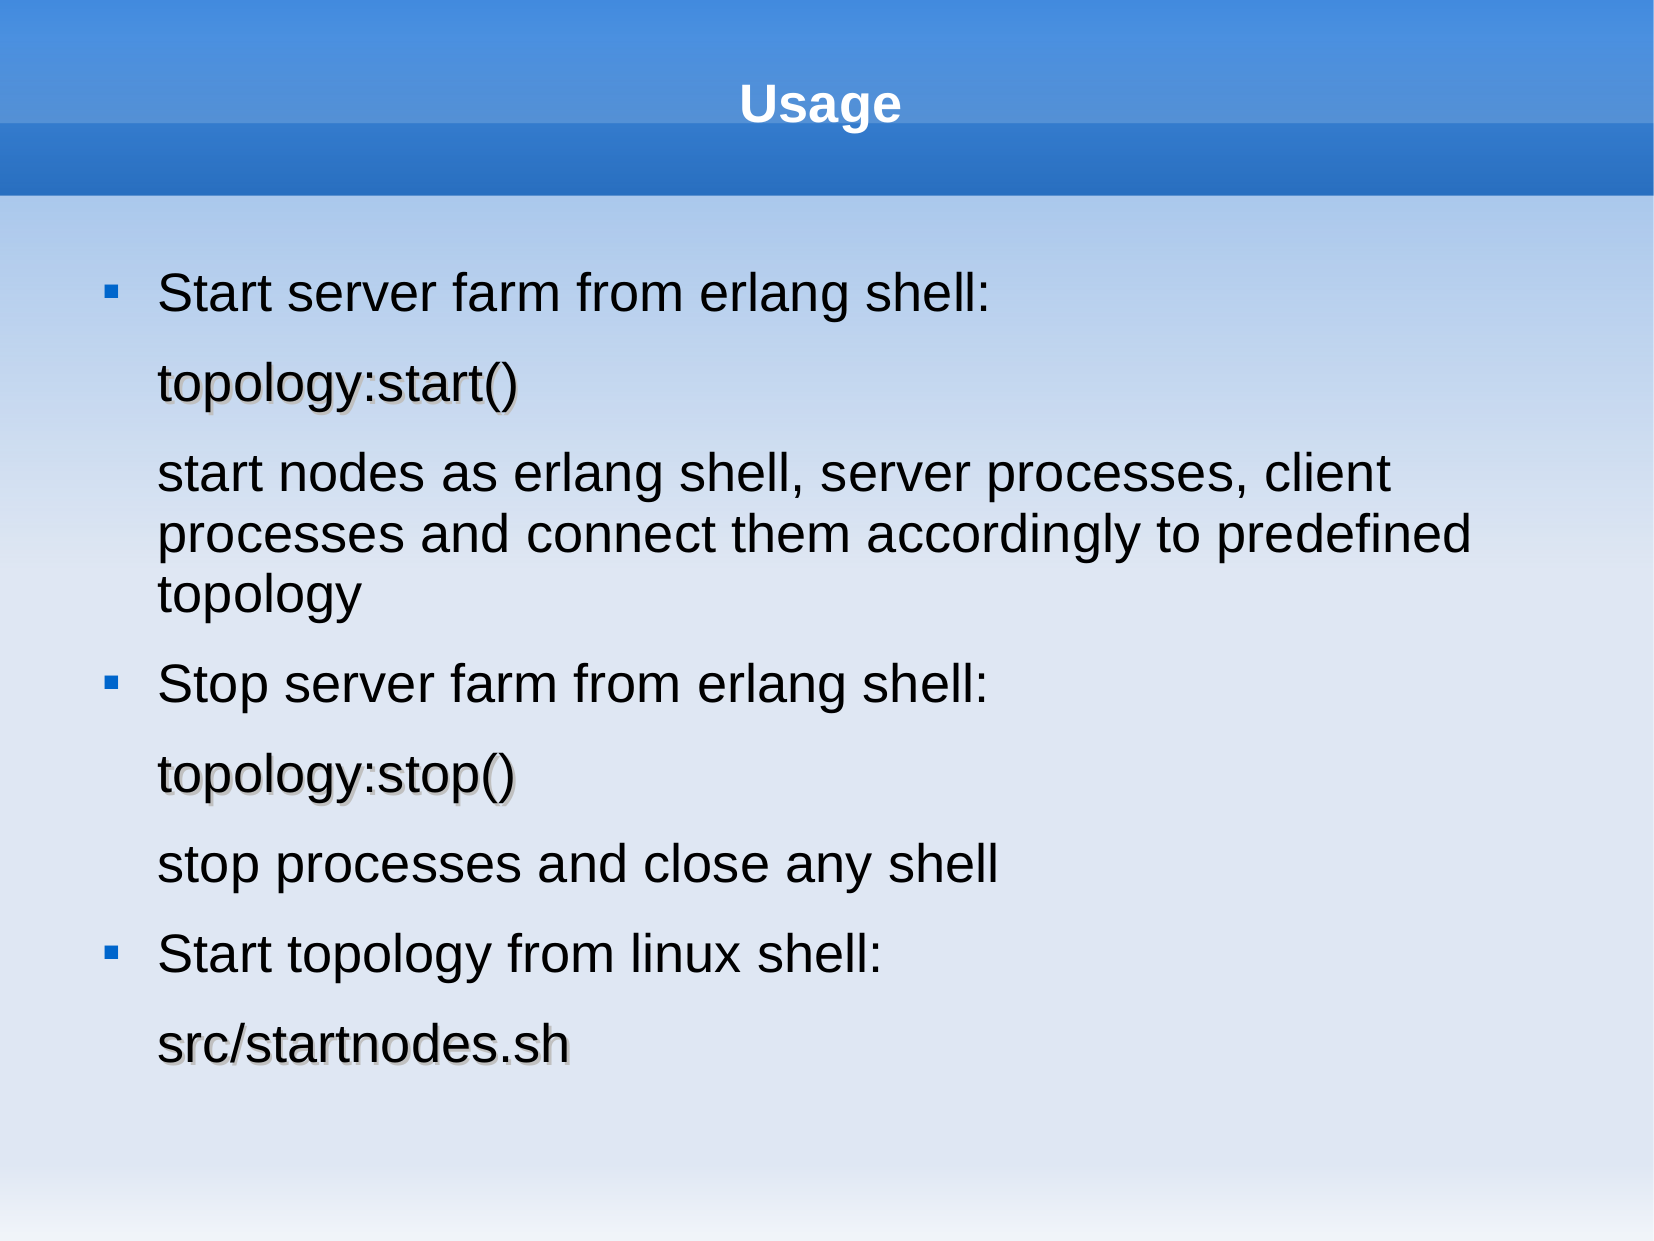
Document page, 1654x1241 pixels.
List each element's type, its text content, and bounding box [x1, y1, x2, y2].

title Usage [76, 7, 1565, 200]
picture [0, 0, 1654, 1241]
list Start server farm from erlang shell: topology:start() start nodes as erlang shell, server processes, client processes and connect them accordingly to predefined topology Stop server farm from erlang shell: topology:stop() stop processes and close any shell Start topology from linux shell: src/startnodes.sh [86, 262, 1576, 1201]
